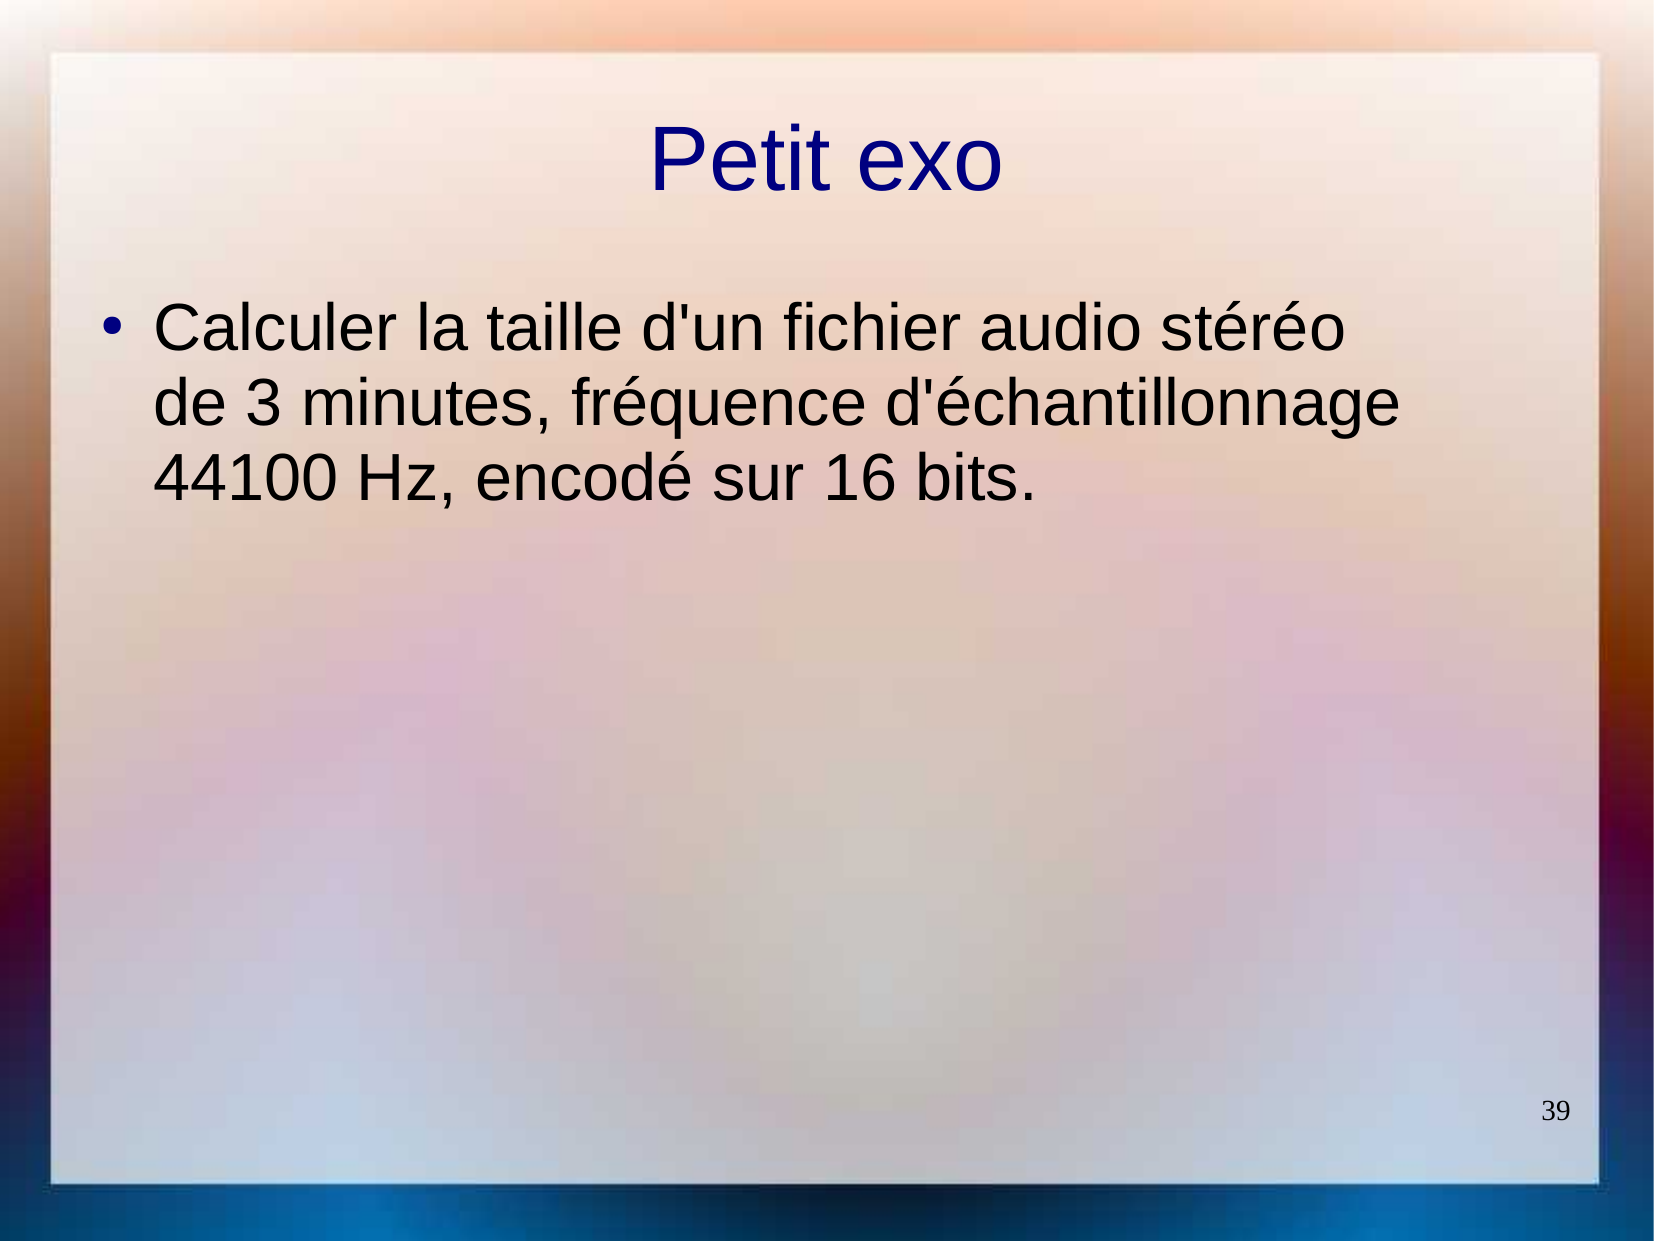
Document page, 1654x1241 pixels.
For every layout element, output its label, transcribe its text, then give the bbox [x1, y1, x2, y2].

picture [0, 0, 1654, 1241]
list Calculer la taille d'un fichier audio stéréo de 3 minutes, fréquence d'échantillonnage 44100 Hz, encodé sur 16 bits. [82, 290, 1571, 1109]
title Petit exo [82, 55, 1571, 263]
